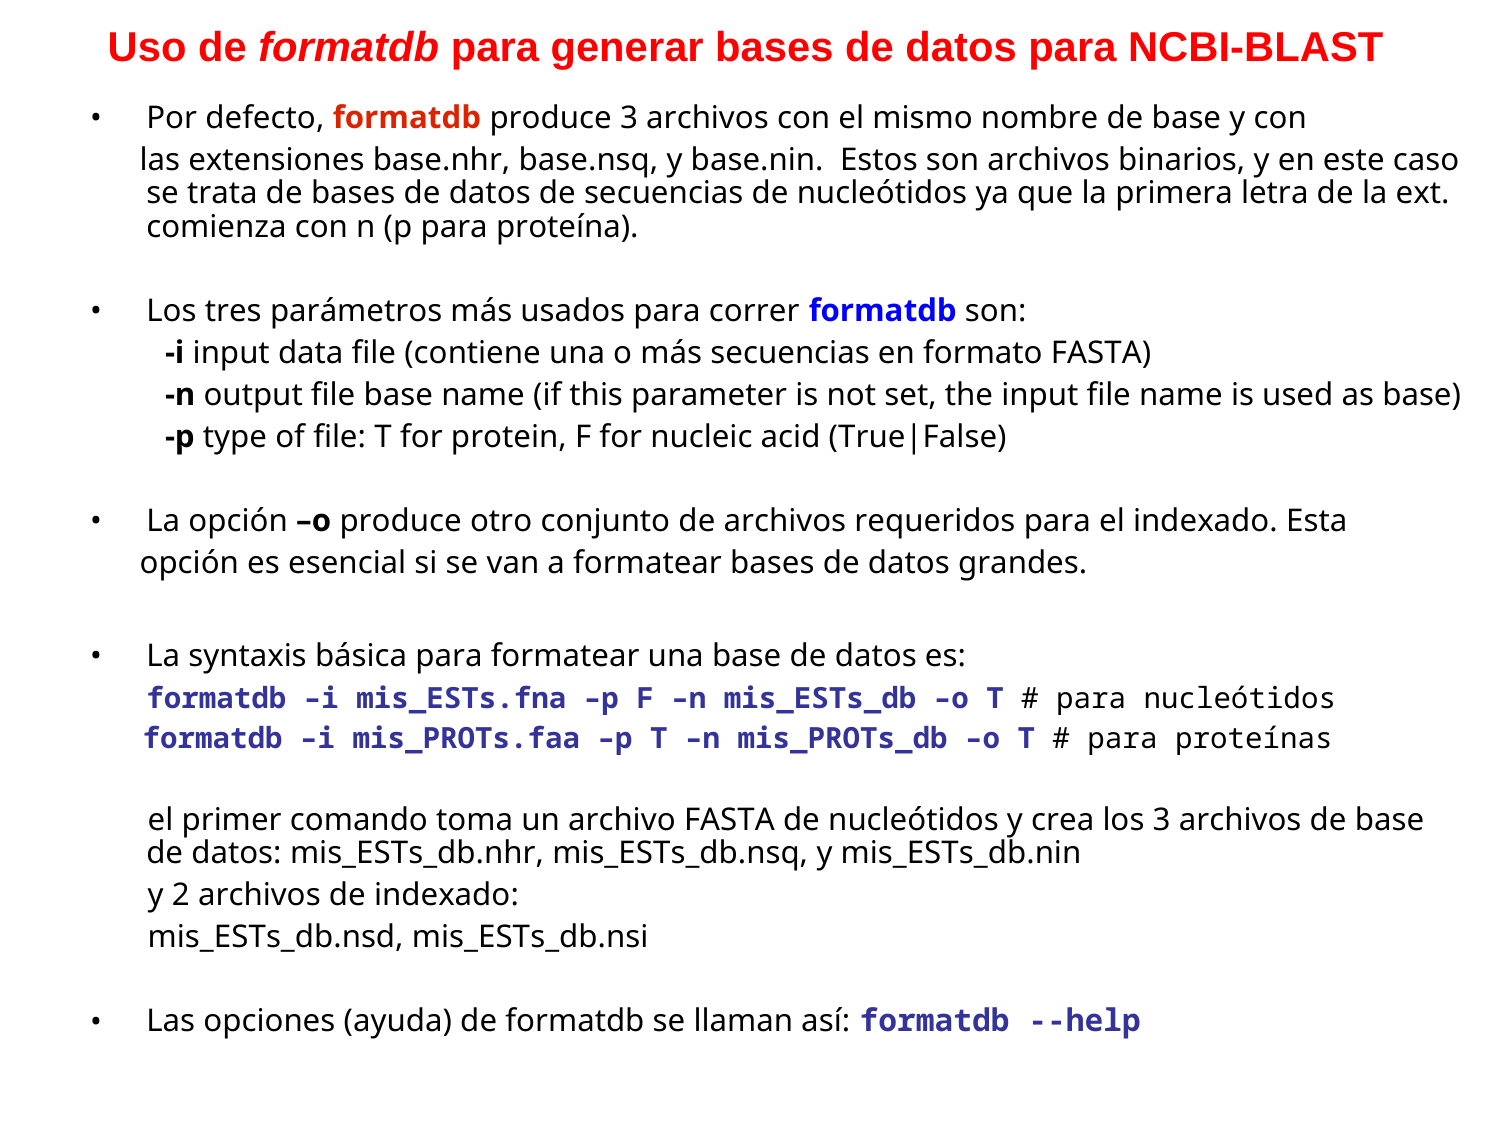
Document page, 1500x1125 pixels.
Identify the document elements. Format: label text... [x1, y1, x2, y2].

text_box Uso de formatdb para generar bases de datos para NCBI-BLAST [92, 11, 1399, 78]
list Por defecto, formatdb produce 3 archivos con el mismo nombre de base y con las extensiones base.nhr, base.nsq, y base.nin. Estos son archivos binarios, y en este caso se trata de bases de datos de secuencias de nucleótidos ya que la primera letra de la ext. comienza con n (p para proteína). Los tres parámetros más usados para correr formatdb son: -i input data file (contiene una o más secuencias en formato FASTA) -n output file base name (if this parameter is not set, the input file name is used as base) -p type of file: T for protein, F for nucleic acid (True|False) La opción –o produce otro conjunto de archivos requeridos para el indexado. Esta opción es esencial si se van a formatear bases de datos grandes. La syntaxis básica para formatear una base de datos es: formatdb –i mis_ESTs.fna –p F –n mis_ESTs_db –o T # para nucleótidos formatdb –i mis_PROTs.faa –p T –n mis_PROTs_db –o T # para proteínas el primer comando toma un archivo FASTA de nucleótidos y crea los 3 archivos de base de datos: mis_ESTs_db.nhr, mis_ESTs_db.nsq, y mis_ESTs_db.nin y 2 archivos de indexado: mis_ESTs_db.nsd, mis_ESTs_db.nsi Las opciones (ayuda) de formatdb se llaman así: formatdb --help [75, 93, 1482, 1125]
